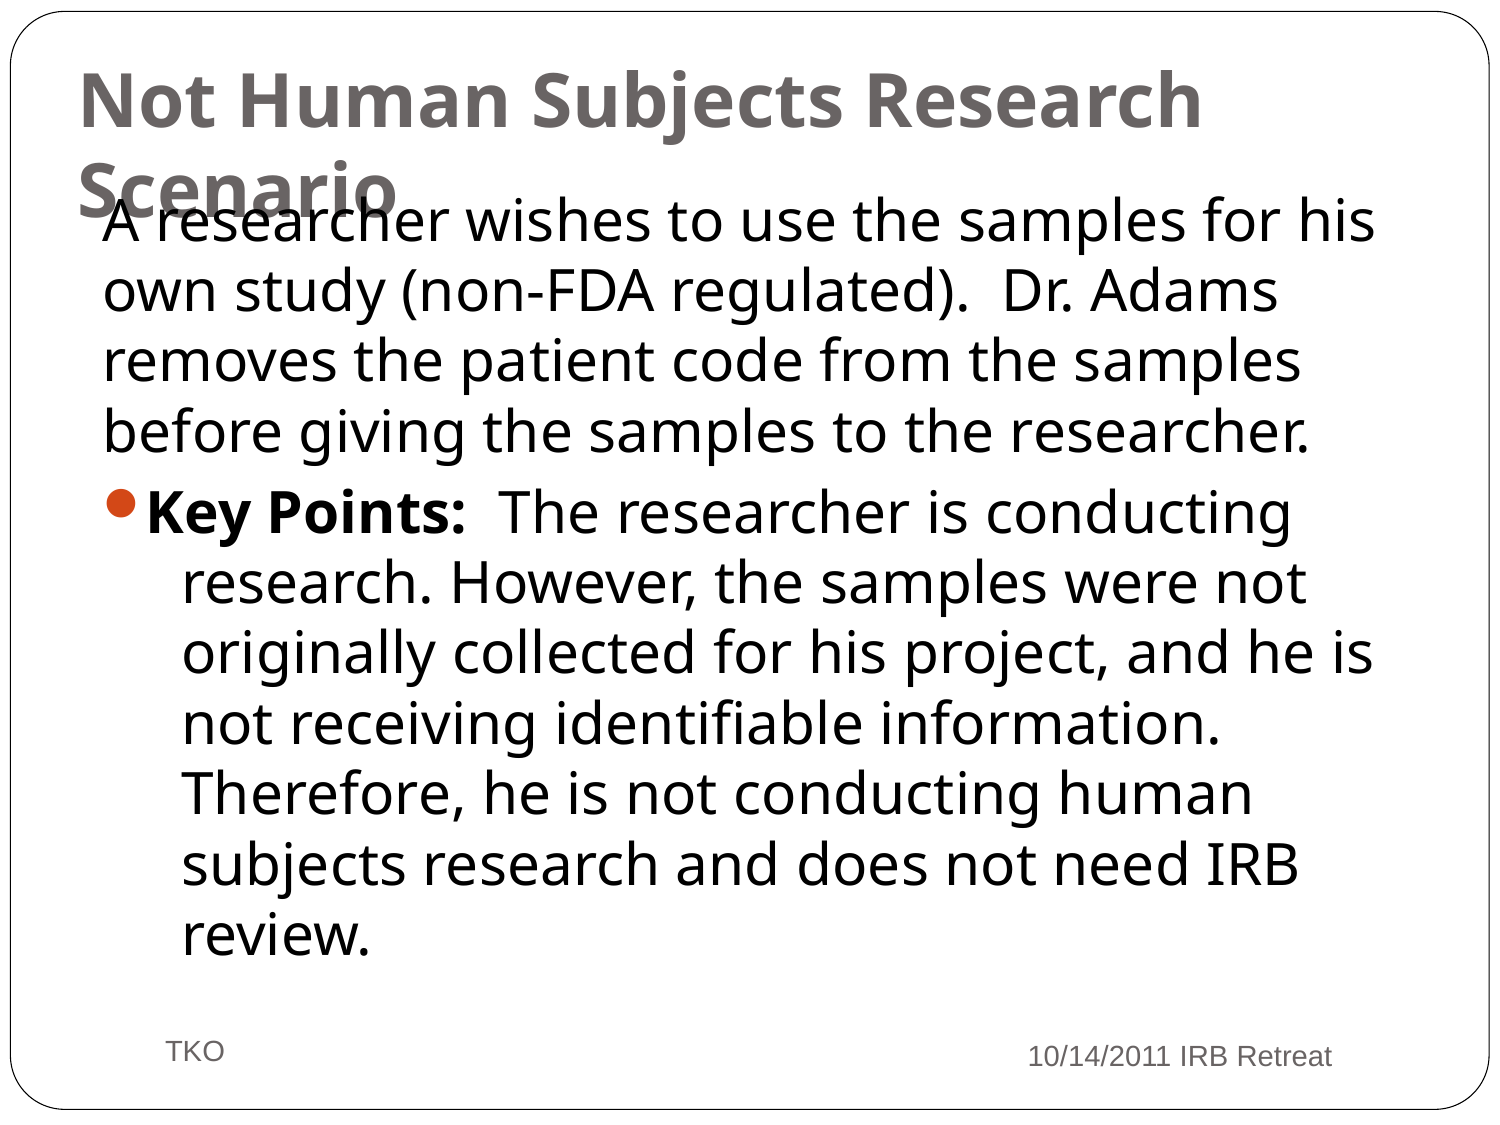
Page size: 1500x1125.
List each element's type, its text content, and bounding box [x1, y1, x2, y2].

text_box 10/14/2011 IRB Retreat [1012, 1015, 1419, 1094]
text_box TKO [150, 1012, 801, 1088]
title Not Human Subjects Research Scenario [62, 45, 1426, 175]
list A researcher wishes to use the samples for his own study (non-FDA regulated). Dr. Adams removes the patient code from the samples before giving the samples to the researcher. Key Points: The researcher is conducting research. However, the samples were not originally collected for his project, and he is not receiving identifiable information. Therefore, he is not conducting human subjects research and does not need IRB review. [87, 174, 1426, 988]
